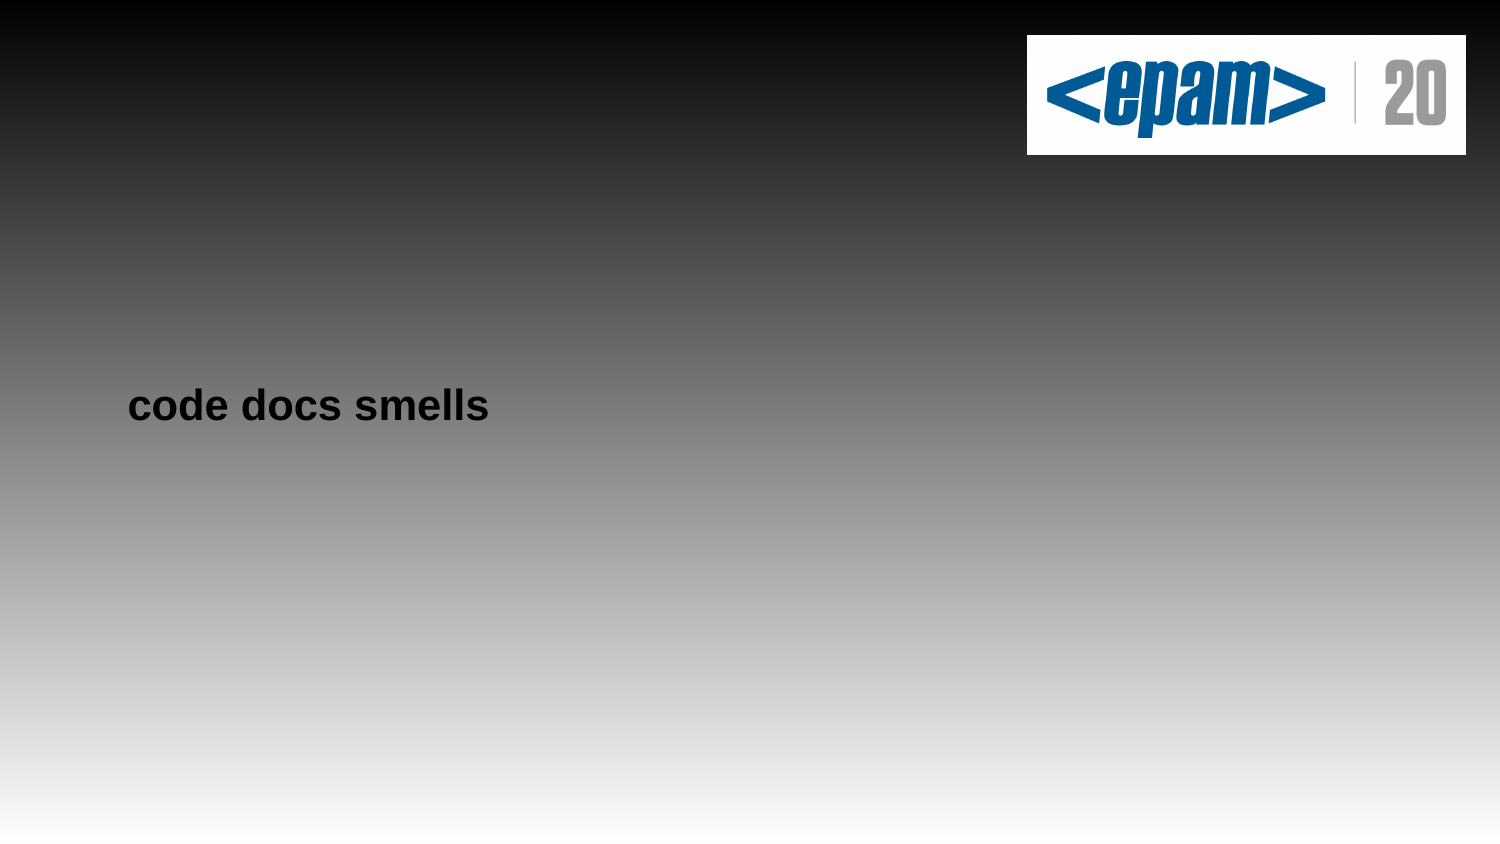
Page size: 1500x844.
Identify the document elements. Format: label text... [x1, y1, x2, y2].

picture [1027, 35, 1466, 155]
title code docs smells [112, 259, 1388, 450]
